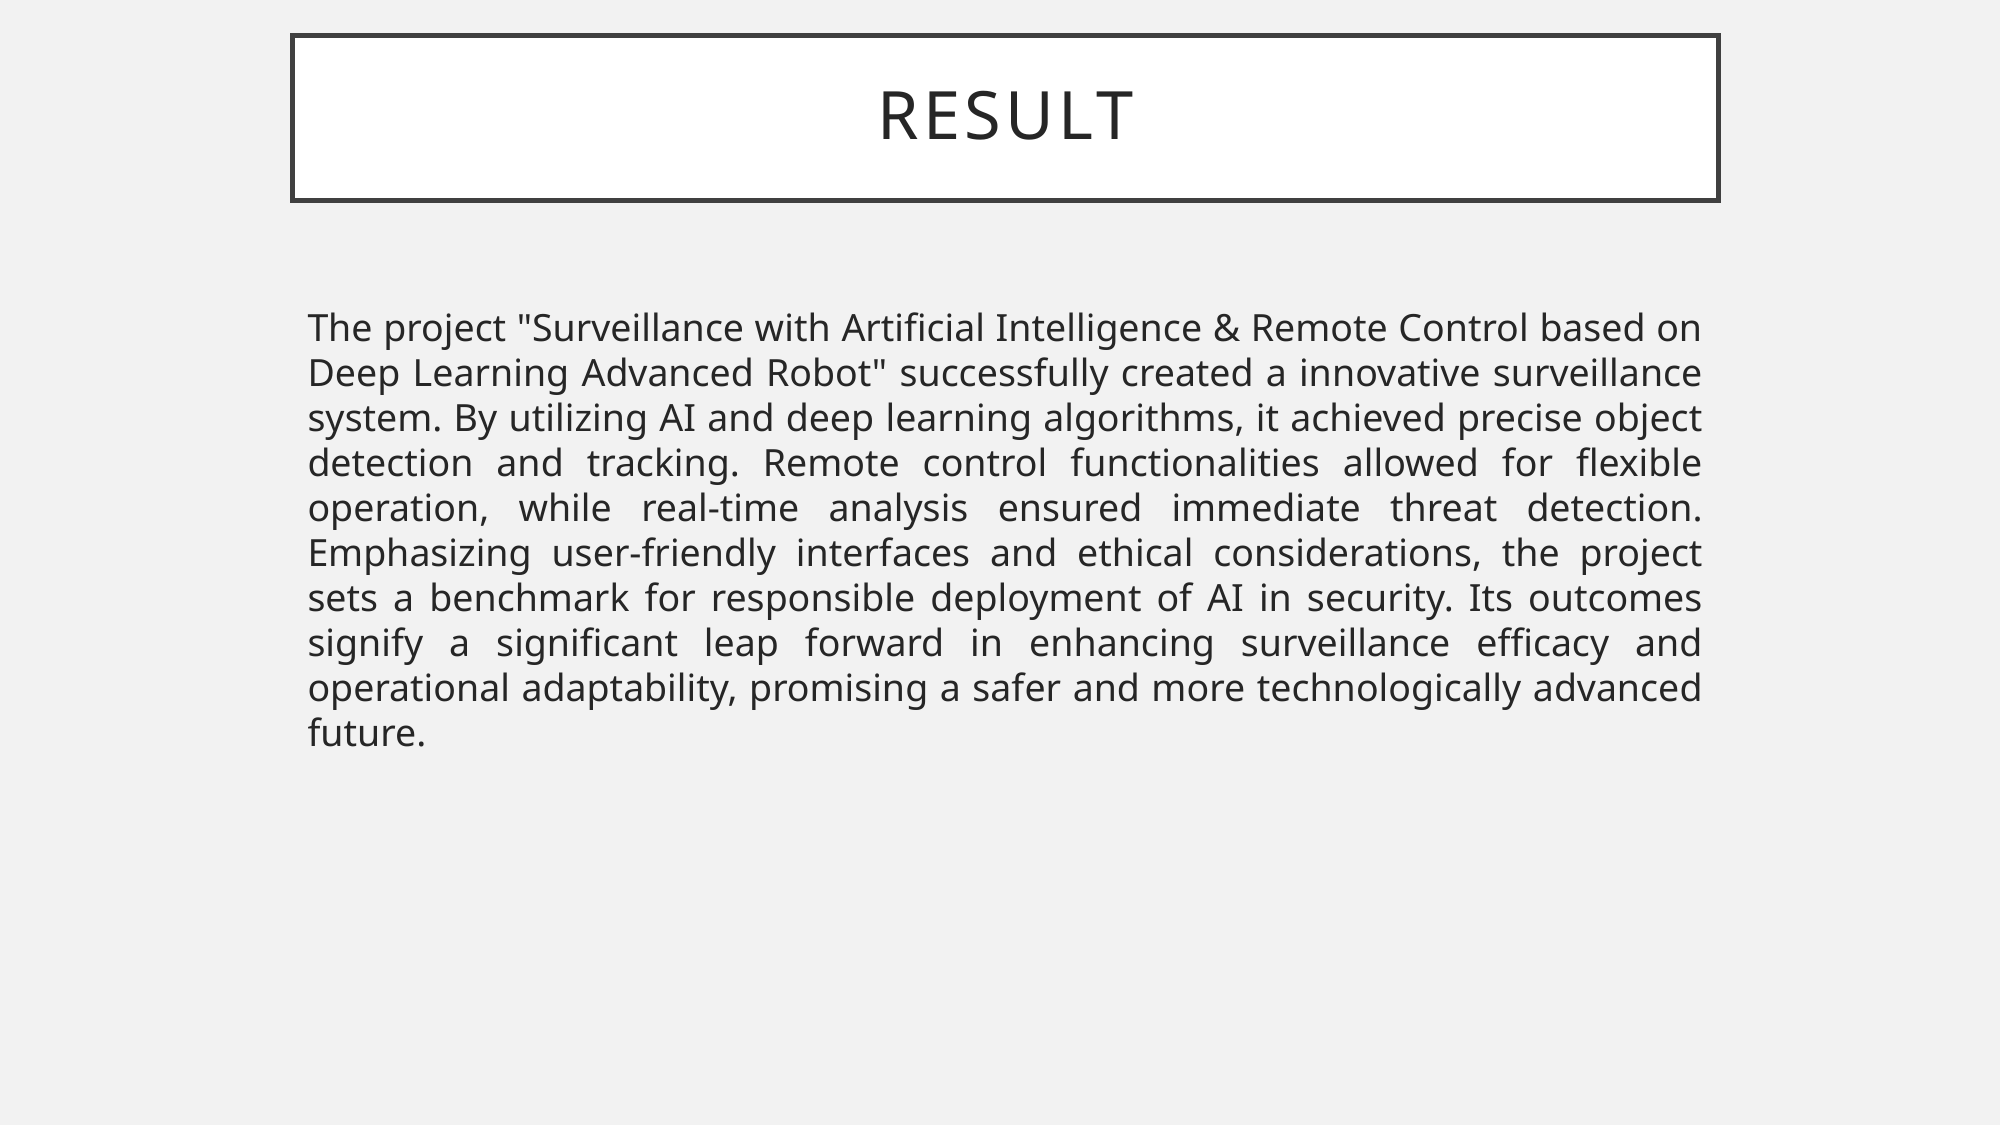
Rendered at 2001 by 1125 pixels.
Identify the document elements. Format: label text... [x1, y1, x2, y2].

title result [292, 35, 1719, 201]
list The project "Surveillance with Artificial Intelligence & Remote Control based on Deep Learning Advanced Robot" successfully created a innovative surveillance system. By utilizing AI and deep learning algorithms, it achieved precise object detection and tracking. Remote control functionalities allowed for flexible operation, while real-time analysis ensured immediate threat detection. Emphasizing user-friendly interfaces and ethical considerations, the project sets a benchmark for responsible deployment of AI in security. Its outcomes signify a significant leap forward in enhancing surveillance efficacy and operational adaptability, promising a safer and more technologically advanced future. [292, 296, 1719, 928]
